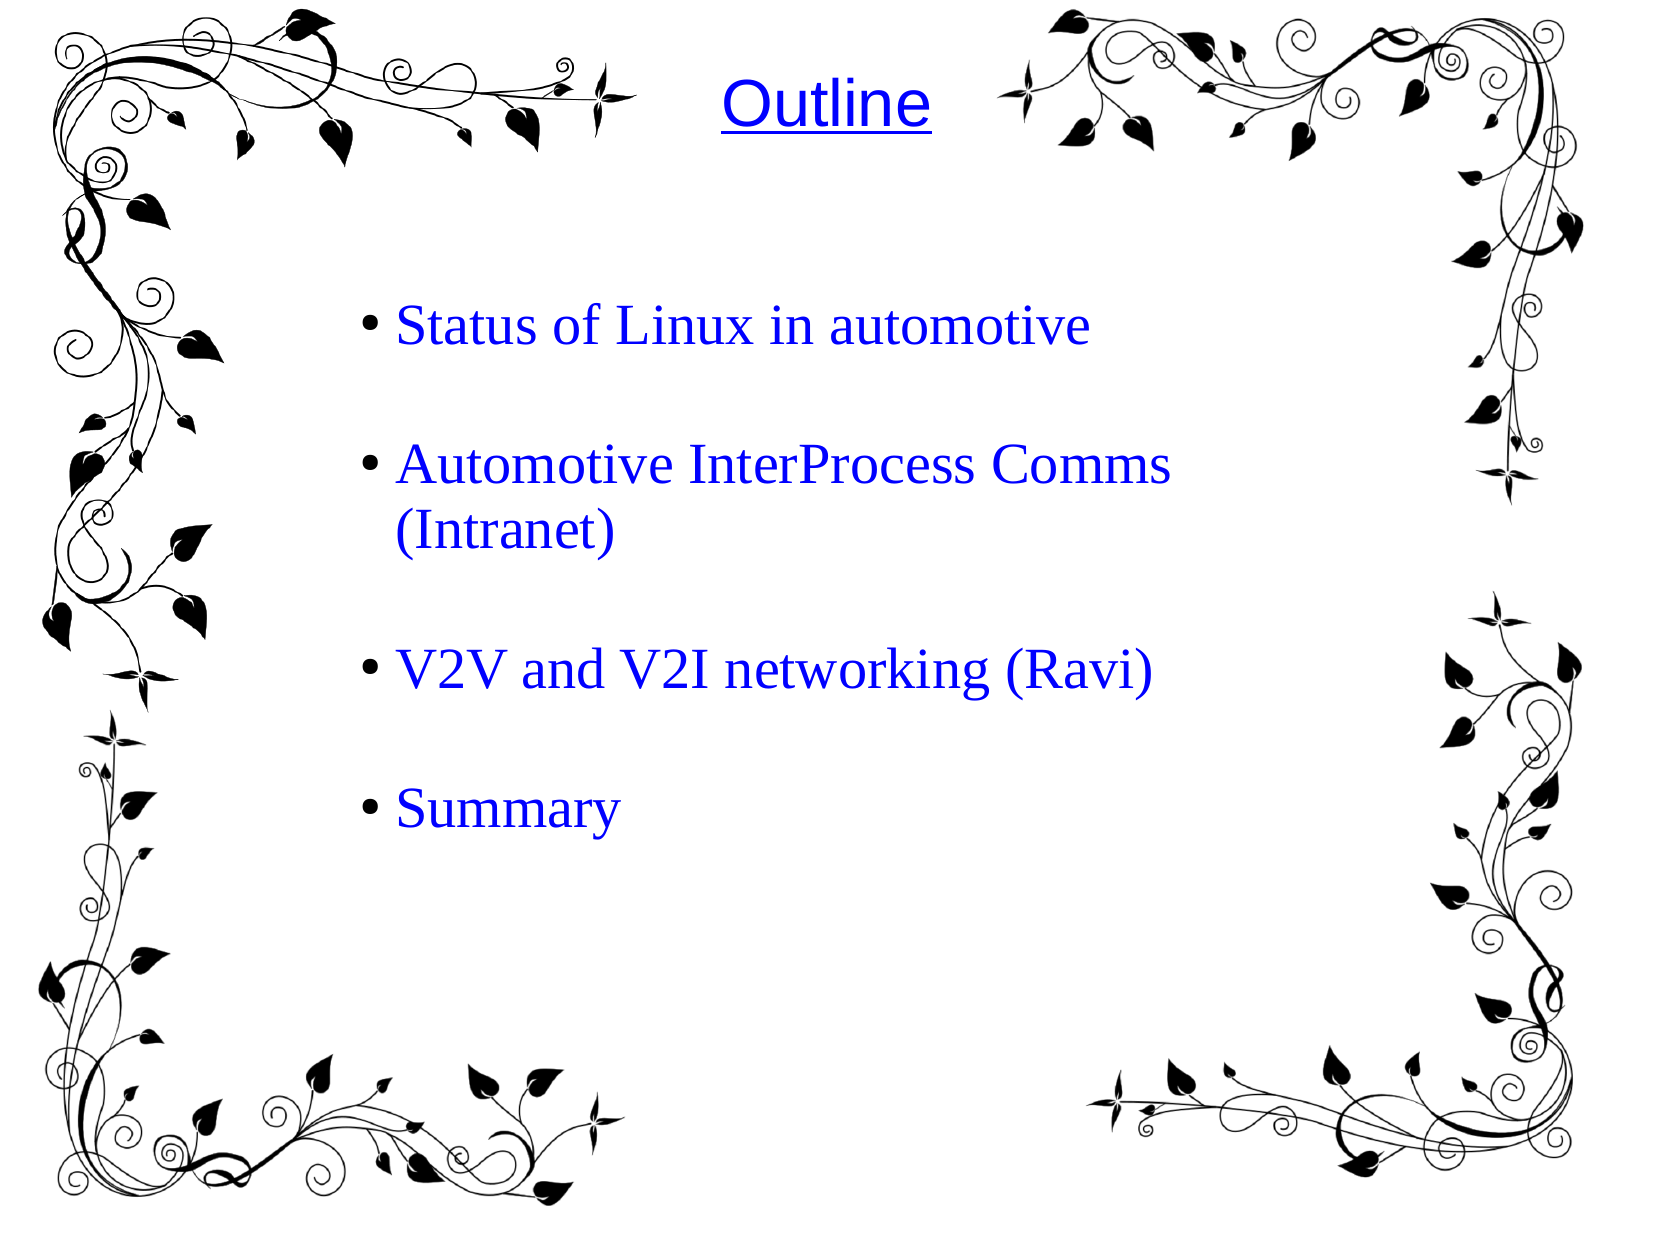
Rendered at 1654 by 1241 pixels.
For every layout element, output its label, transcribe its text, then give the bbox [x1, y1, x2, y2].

picture [30, 0, 643, 1216]
picture [990, 0, 1591, 511]
picture [1080, 585, 1591, 1186]
title Outline [82, 0, 1571, 208]
text_box Status of Linux in automotive Automotive InterProcess Comms (Intranet) V2V and V2I networking (Ravi) Summary [345, 285, 1291, 901]
